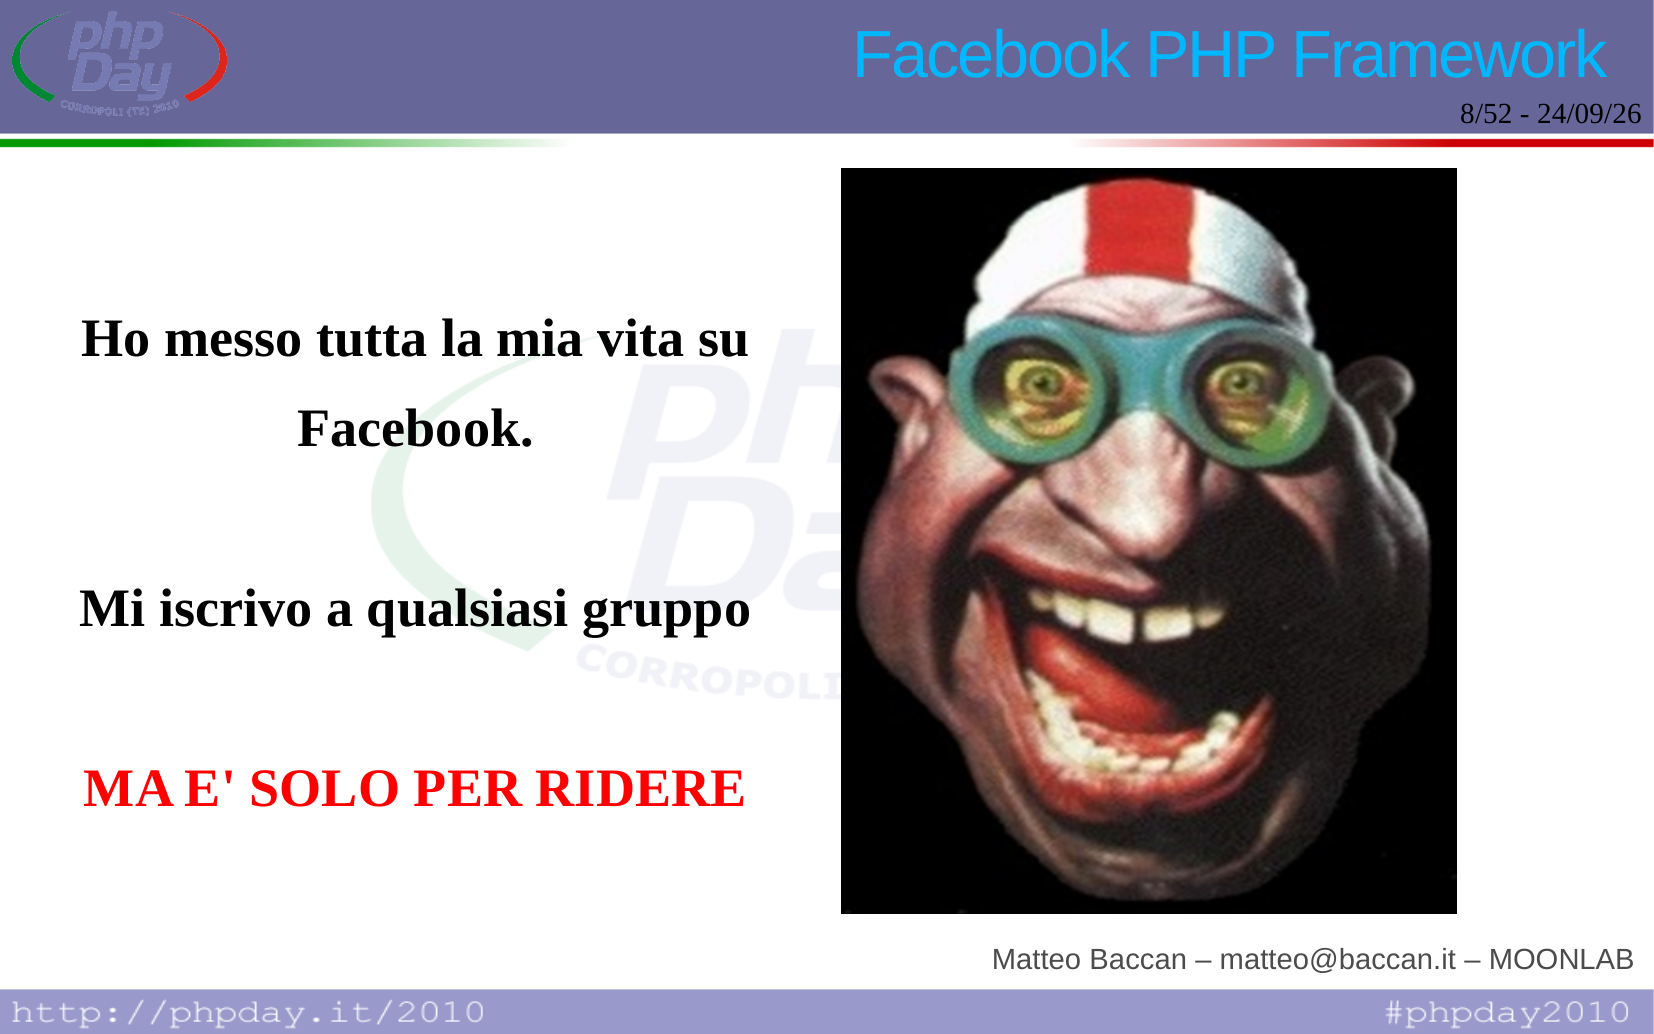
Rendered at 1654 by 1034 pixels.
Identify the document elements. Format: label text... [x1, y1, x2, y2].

text_box Ho messo tutta la mia vita su Facebook. Mi iscrivo a qualsiasi gruppo MA E' SOLO PER RIDERE [30, 270, 802, 806]
picture [0, 0, 1654, 1034]
title Facebook PHP Framework [132, 5, 1609, 103]
